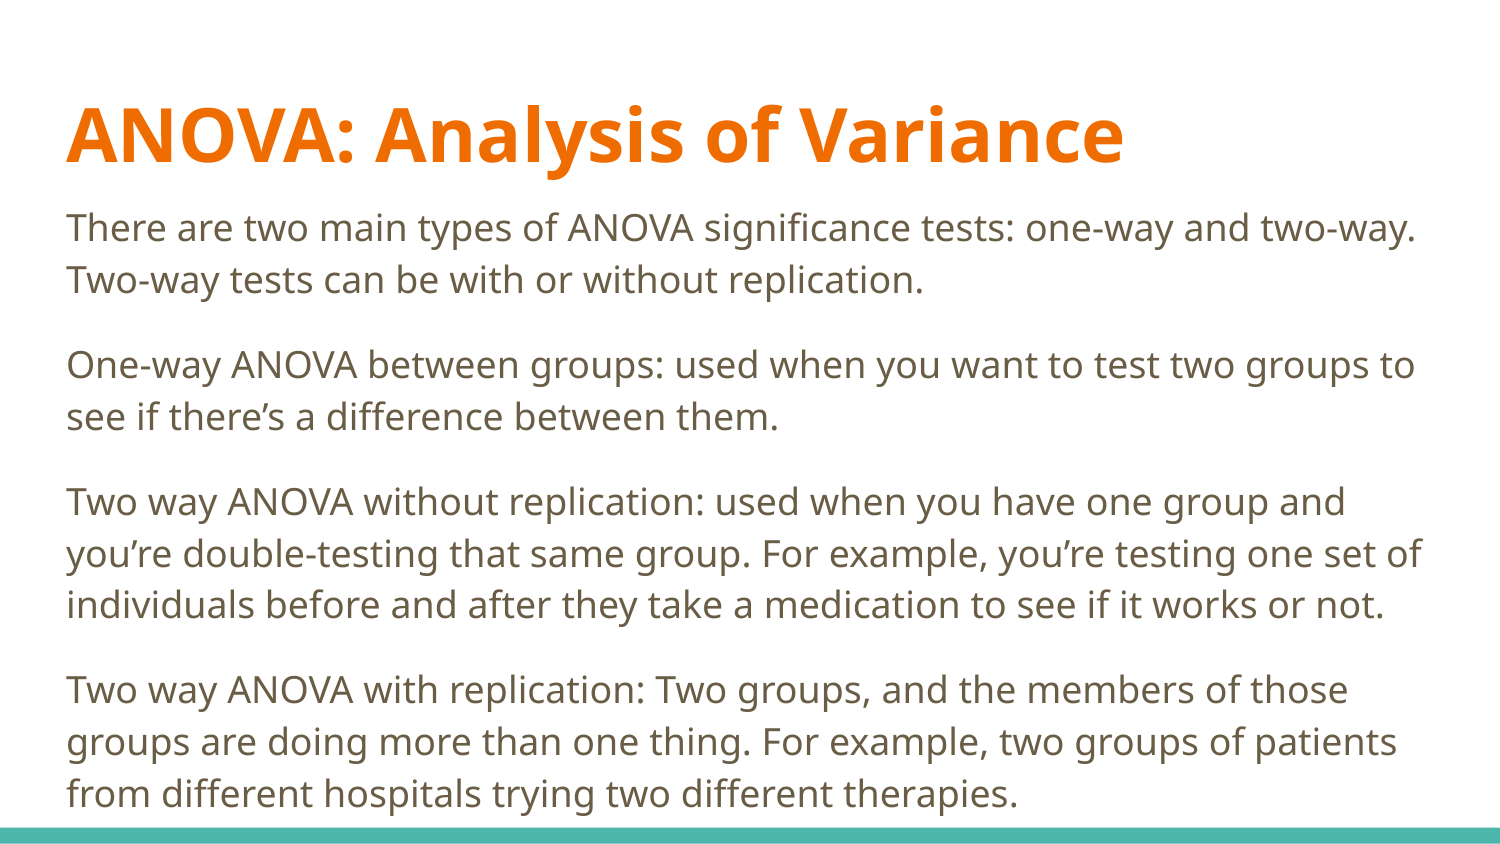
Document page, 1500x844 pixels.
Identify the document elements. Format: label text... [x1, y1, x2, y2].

title ANOVA: Analysis of Variance [51, 72, 1449, 182]
list There are two main types of ANOVA significance tests: one-way and two-way. Two-way tests can be with or without replication. One-way ANOVA between groups: used when you want to test two groups to see if there’s a difference between them. Two way ANOVA without replication: used when you have one group and you’re double-testing that same group. For example, you’re testing one set of individuals before and after they take a medication to see if it works or not. Two way ANOVA with replication: Two groups, and the members of those groups are doing more than one thing. For example, two groups of patients from different hospitals trying two different therapies. [51, 182, 1449, 819]
